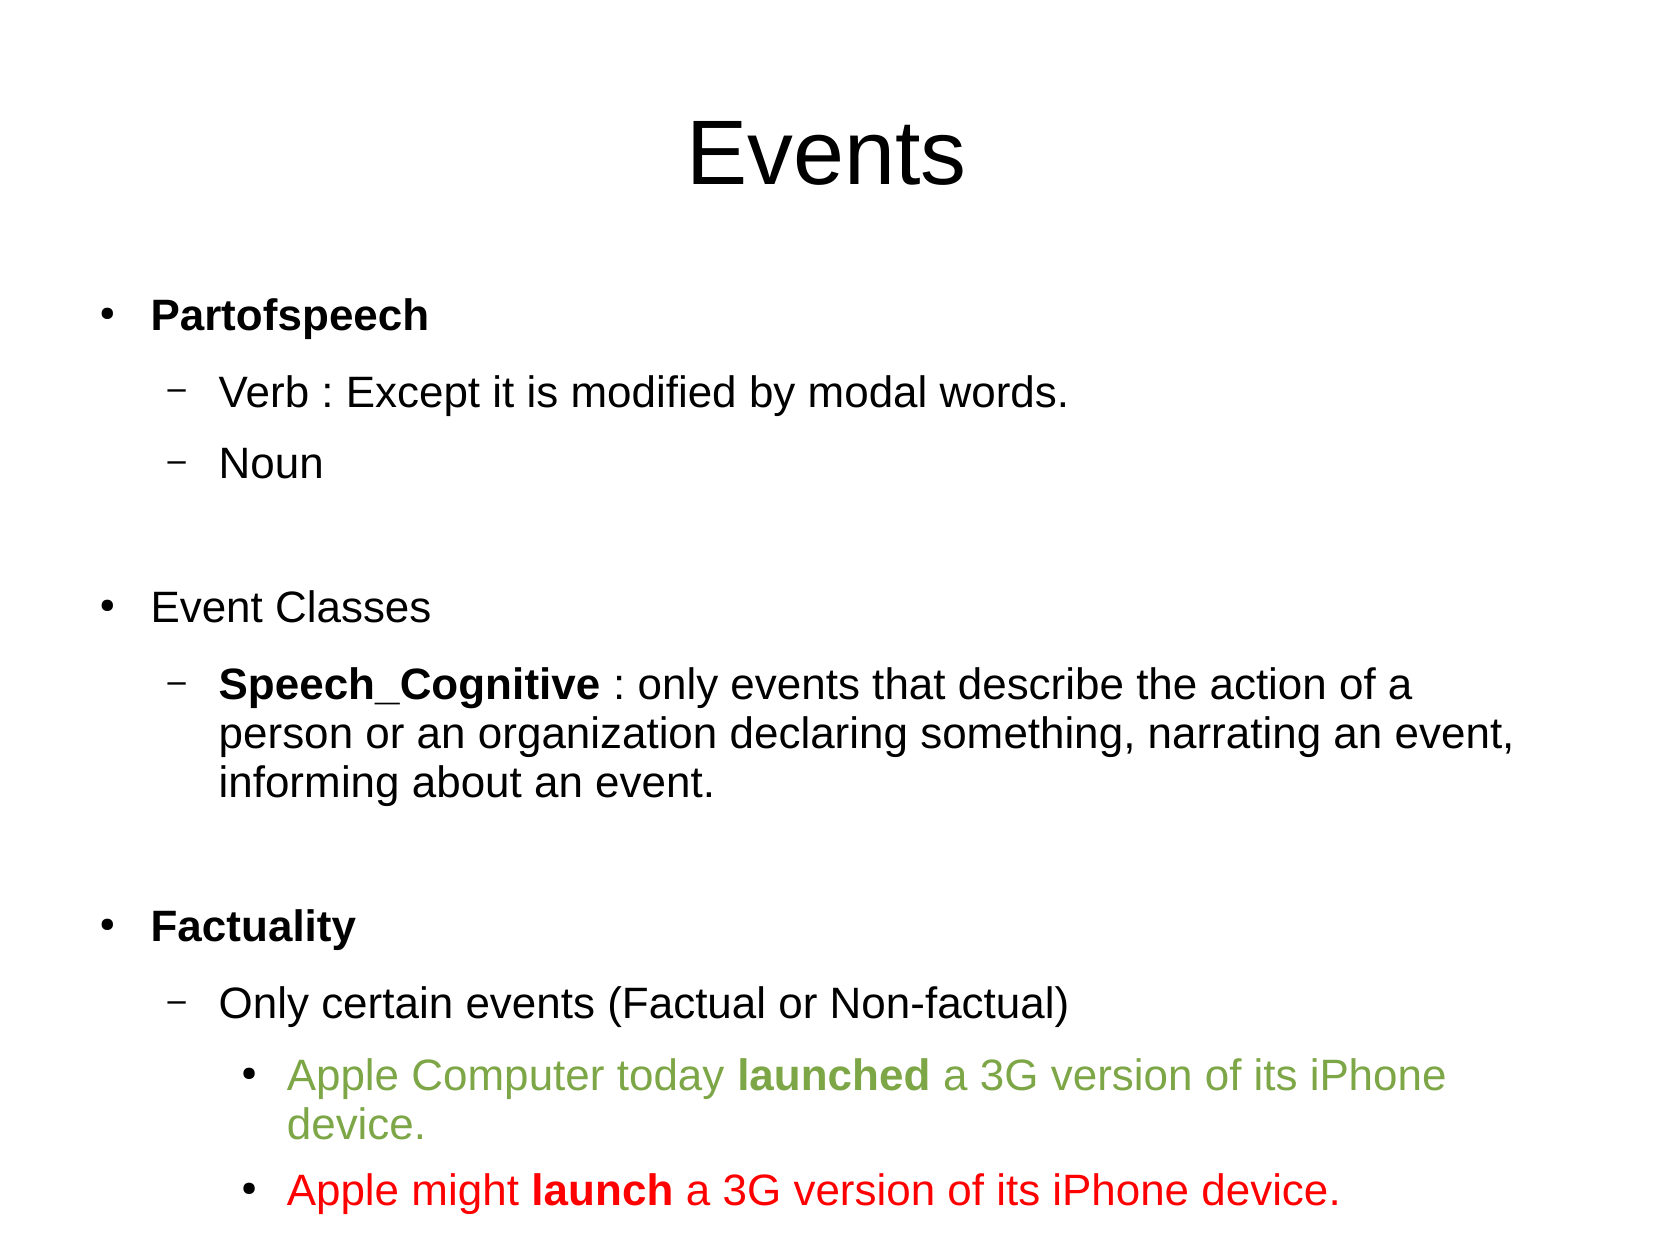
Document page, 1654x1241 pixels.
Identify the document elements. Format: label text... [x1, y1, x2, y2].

title Events [82, 49, 1571, 257]
list Part­of­speech Verb : Except it is modified by modal words. Noun Event Classes Speech_Cognitive : only events that describe the action of a person or an organization declaring something, narrating an event, informing about an event. Factuality Only certain events (Factual or Non-factual) Apple Computer today launched a 3G version of its iPhone device. Apple might launch a 3G version of its iPhone device. [82, 290, 1538, 1216]
